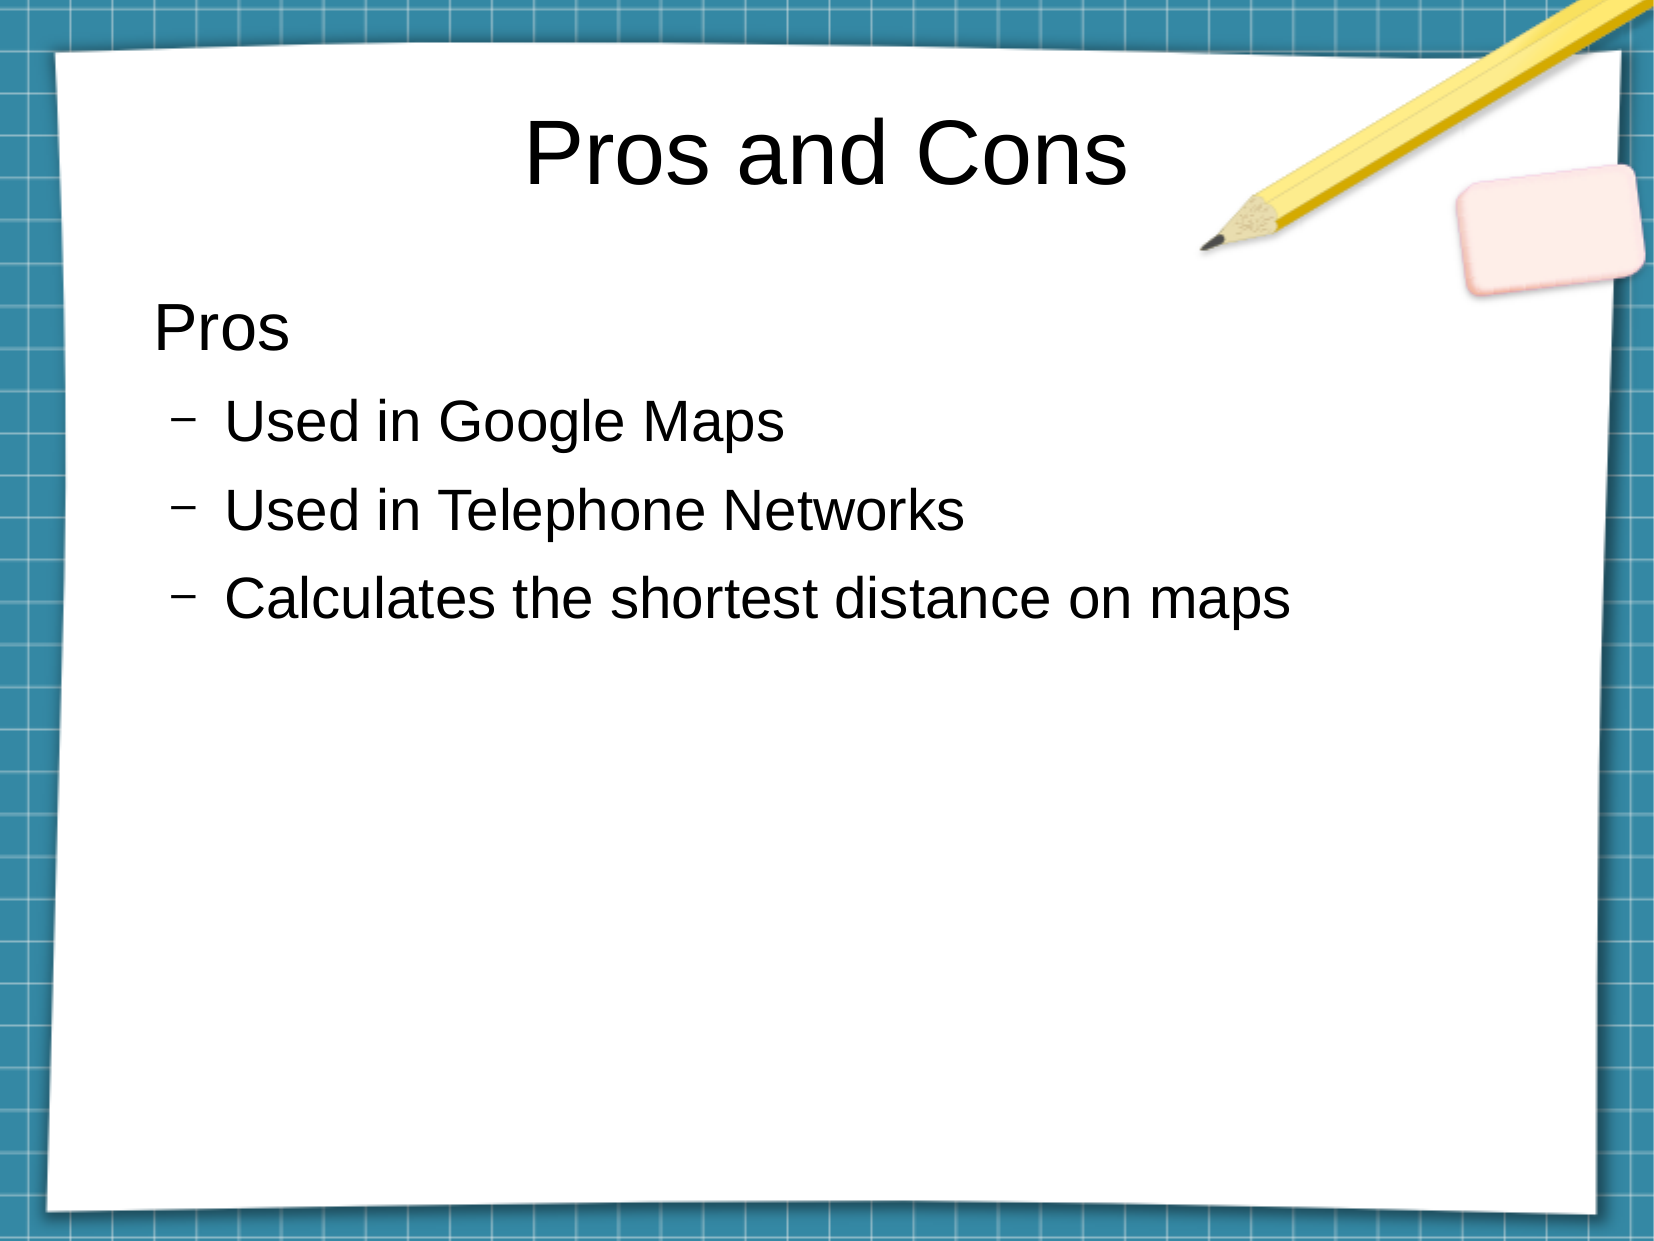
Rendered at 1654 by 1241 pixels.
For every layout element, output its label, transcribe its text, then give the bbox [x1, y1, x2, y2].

picture [0, 0, 1654, 1241]
list Pros Used in Google Maps Used in Telephone Networks Calculates the shortest distance on maps [82, 290, 1571, 1010]
title Pros and Cons [82, 49, 1571, 257]
